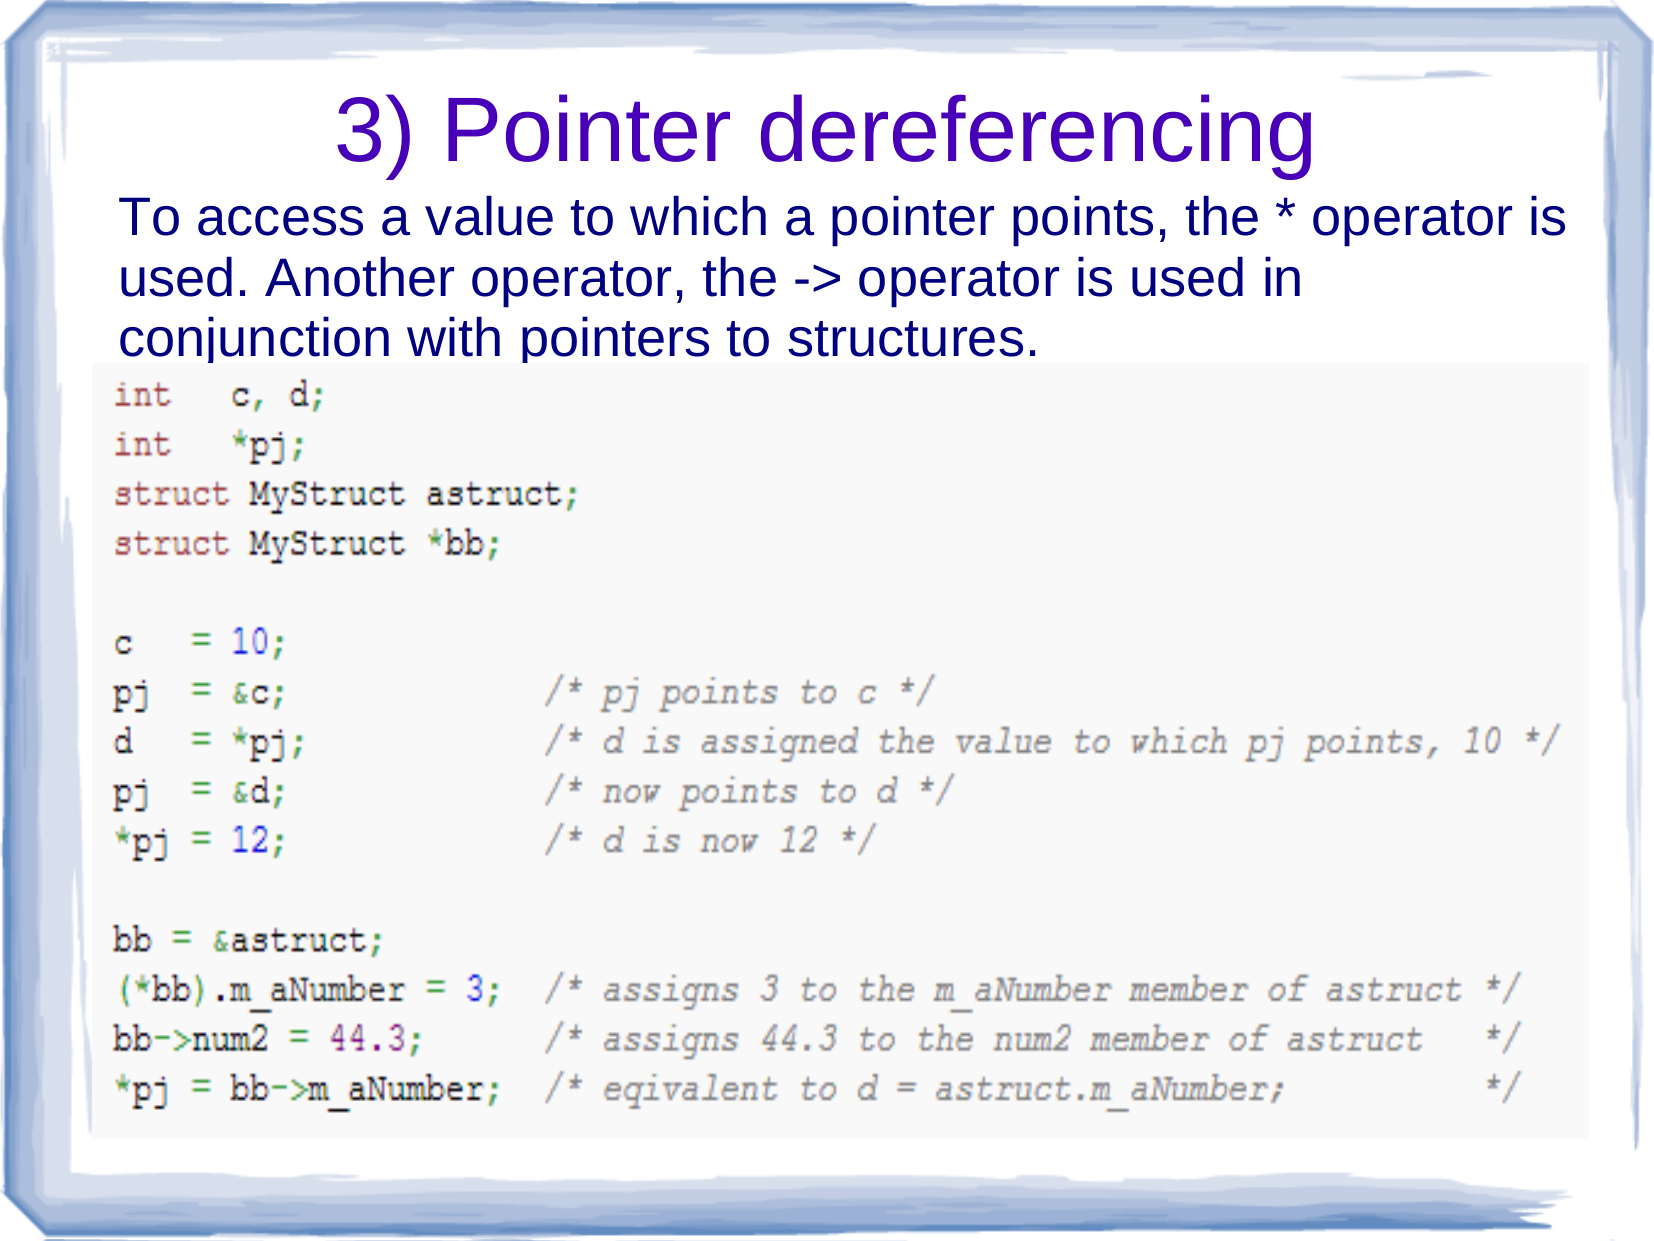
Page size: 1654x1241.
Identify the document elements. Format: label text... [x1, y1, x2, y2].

list To access a value to which a pointer points, the * operator is used. Another operator, the -> operator is used in conjunction with pointers to structures. [118, 186, 1571, 363]
title 3) Pointer dereferencing [82, 49, 1571, 211]
picture [0, 0, 1654, 1241]
